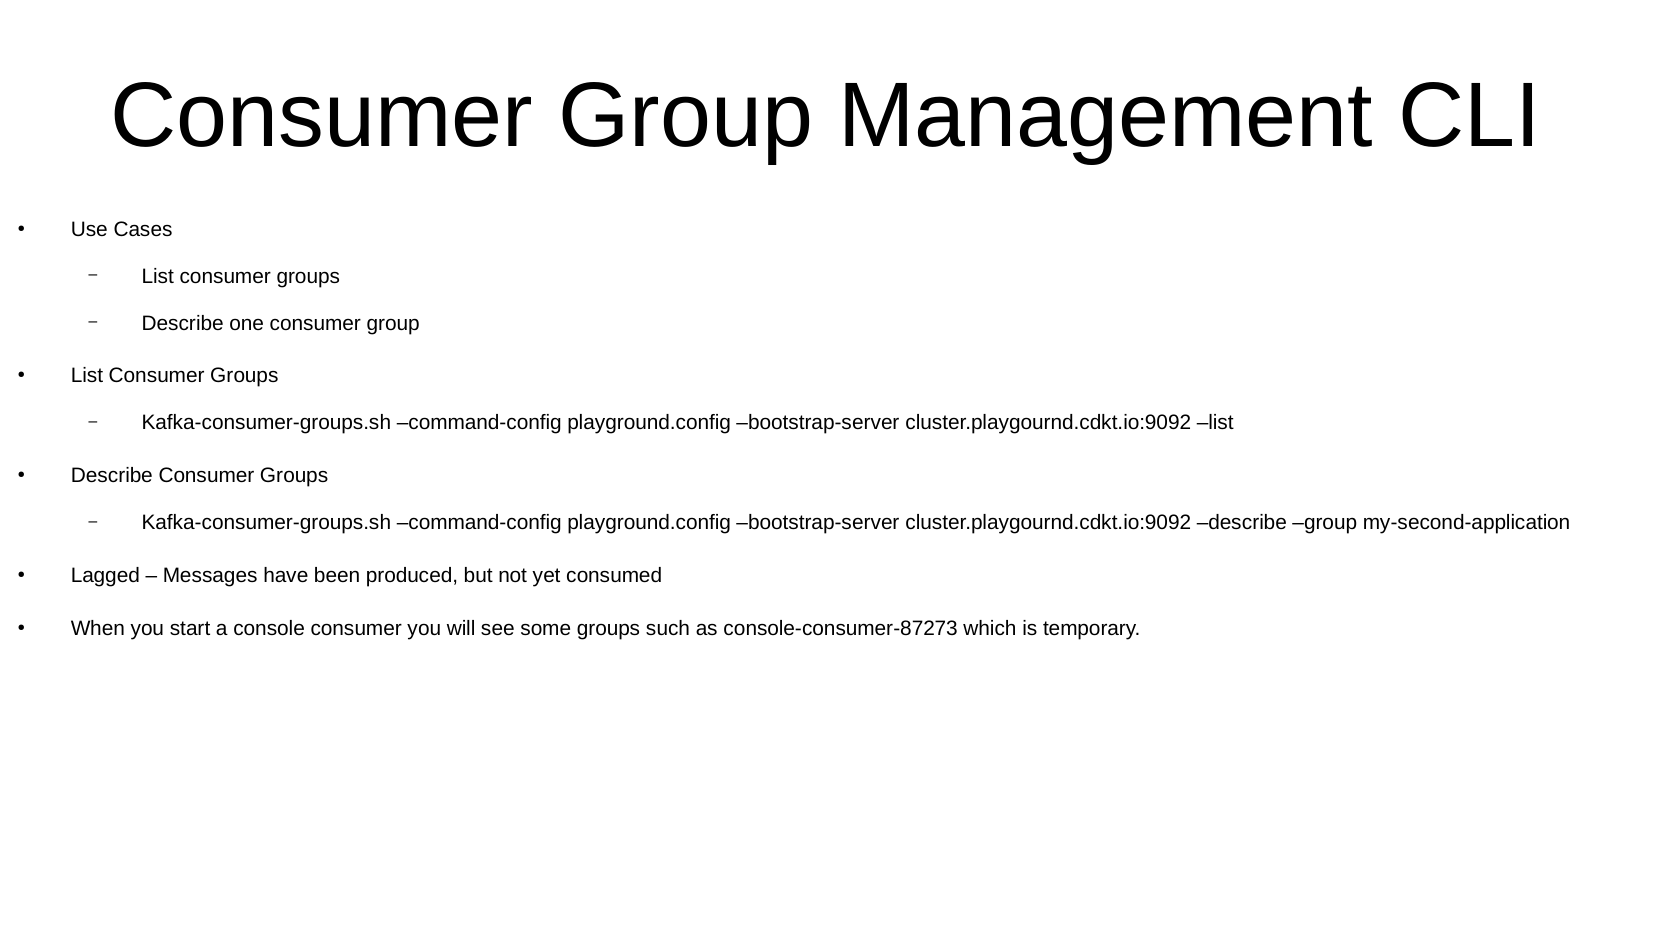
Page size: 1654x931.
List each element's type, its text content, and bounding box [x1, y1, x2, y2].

title Consumer Group Management CLI [82, 37, 1571, 193]
list Use Cases List consumer groups Describe one consumer group List Consumer Groups Kafka-consumer-groups.sh –command-config playground.config –bootstrap-server cluster.playgournd.cdkt.io:9092 –list Describe Consumer Groups Kafka-consumer-groups.sh –command-config playground.config –bootstrap-server cluster.playgournd.cdkt.io:9092 –describe –group my-second-application Lagged – Messages have been produced, but not yet consumed When you start a console consumer you will see some groups such as console-consumer-87273 which is temporary. [0, 217, 1571, 863]
